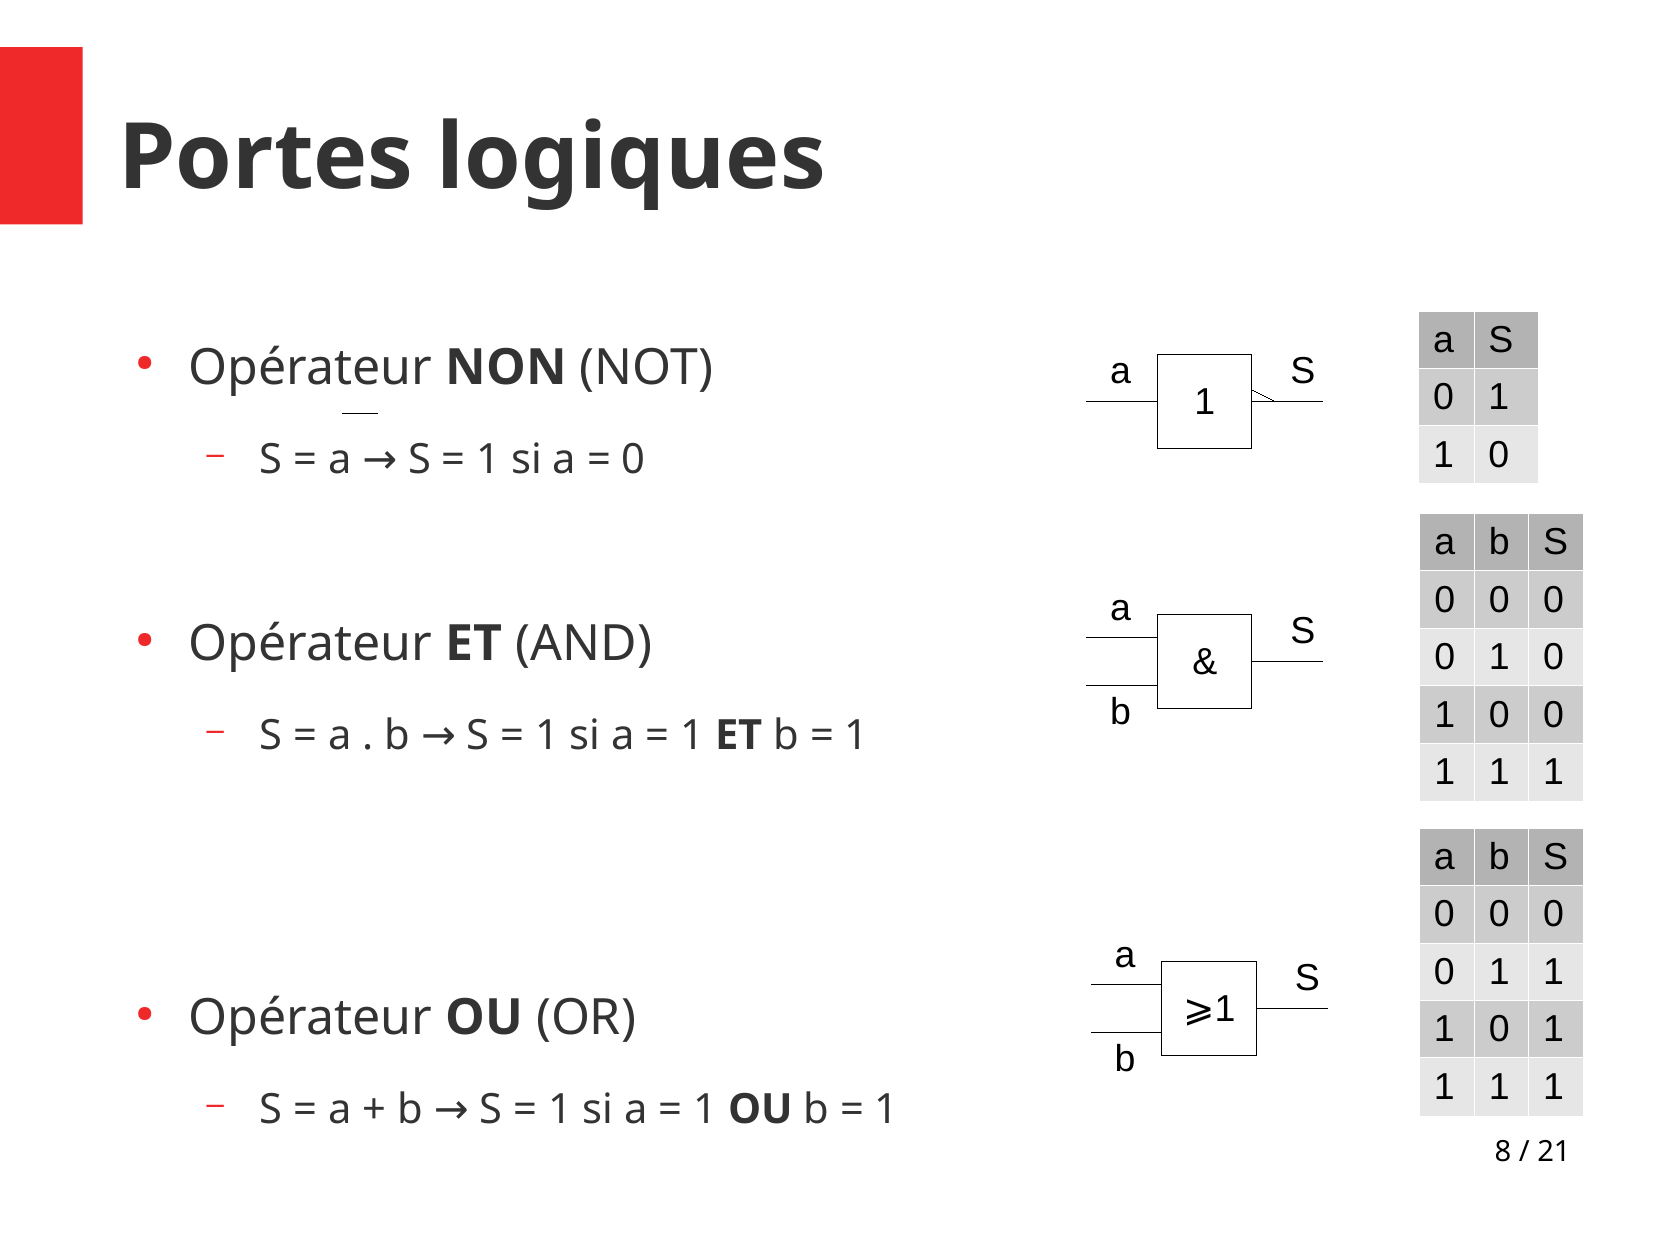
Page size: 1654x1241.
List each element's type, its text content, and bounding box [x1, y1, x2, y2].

table_cell 1 [1475, 629, 1528, 685]
text_box & [1157, 614, 1252, 709]
text_box b [1099, 1029, 1151, 1087]
table_cell 0 [1475, 686, 1528, 743]
table_cell 0 [1529, 686, 1583, 743]
text_box a [1099, 925, 1151, 983]
table_cell 1 [1529, 1001, 1583, 1057]
table_cell 1 [1475, 744, 1528, 801]
table_header S [1475, 312, 1538, 368]
table_cell 1 [1529, 944, 1583, 1000]
table_cell 0 [1529, 886, 1583, 943]
title Portes logiques [118, 49, 1571, 257]
table_cell 0 [1420, 944, 1474, 1000]
list Opérateur NON (NOT) S = a → S = 1 si a = 0 Opérateur ET (AND) S = a . b → S = 1 si a = 1 ET b = 1 Opérateur OU (OR) S = a + b → S = 1 si a = 1 OU b = 1 [118, 330, 1536, 1170]
table_header S [1529, 829, 1583, 885]
text_box ⩾1 [1161, 961, 1257, 1056]
table_cell 0 [1475, 886, 1528, 943]
table_cell 0 [1420, 886, 1474, 943]
table_header b [1475, 514, 1528, 570]
table_cell 1 [1420, 1058, 1474, 1116]
table_cell 0 [1475, 1001, 1528, 1057]
table_cell 1 [1529, 744, 1583, 801]
text_box b [1095, 682, 1146, 740]
text_box S [1280, 949, 1335, 1007]
table_cell 1 [1420, 744, 1474, 801]
text_box a [1095, 342, 1146, 400]
table_cell 1 [1420, 686, 1474, 743]
table_cell 0 [1475, 426, 1538, 483]
text_box S [1275, 342, 1331, 400]
table_cell 1 [1420, 1001, 1474, 1057]
table_header S [1529, 514, 1583, 570]
text_box a [1095, 578, 1146, 636]
table_cell 0 [1475, 571, 1528, 628]
table_cell 1 [1475, 1058, 1528, 1116]
text_box S [1275, 602, 1331, 660]
table_cell 1 [1529, 1058, 1583, 1116]
table_cell 0 [1529, 629, 1583, 685]
text_box 1 [1157, 354, 1252, 449]
table_cell 0 [1529, 571, 1583, 628]
table_cell 0 [1420, 629, 1474, 685]
table_cell 1 [1475, 944, 1528, 1000]
table_cell 0 [1420, 571, 1474, 628]
table_cell 1 [1419, 426, 1474, 483]
table_cell 0 [1419, 369, 1474, 425]
table_header a [1420, 514, 1474, 570]
table_cell 1 [1475, 369, 1538, 425]
table_header b [1475, 829, 1528, 885]
table_header a [1419, 312, 1474, 368]
table_header a [1420, 829, 1474, 885]
